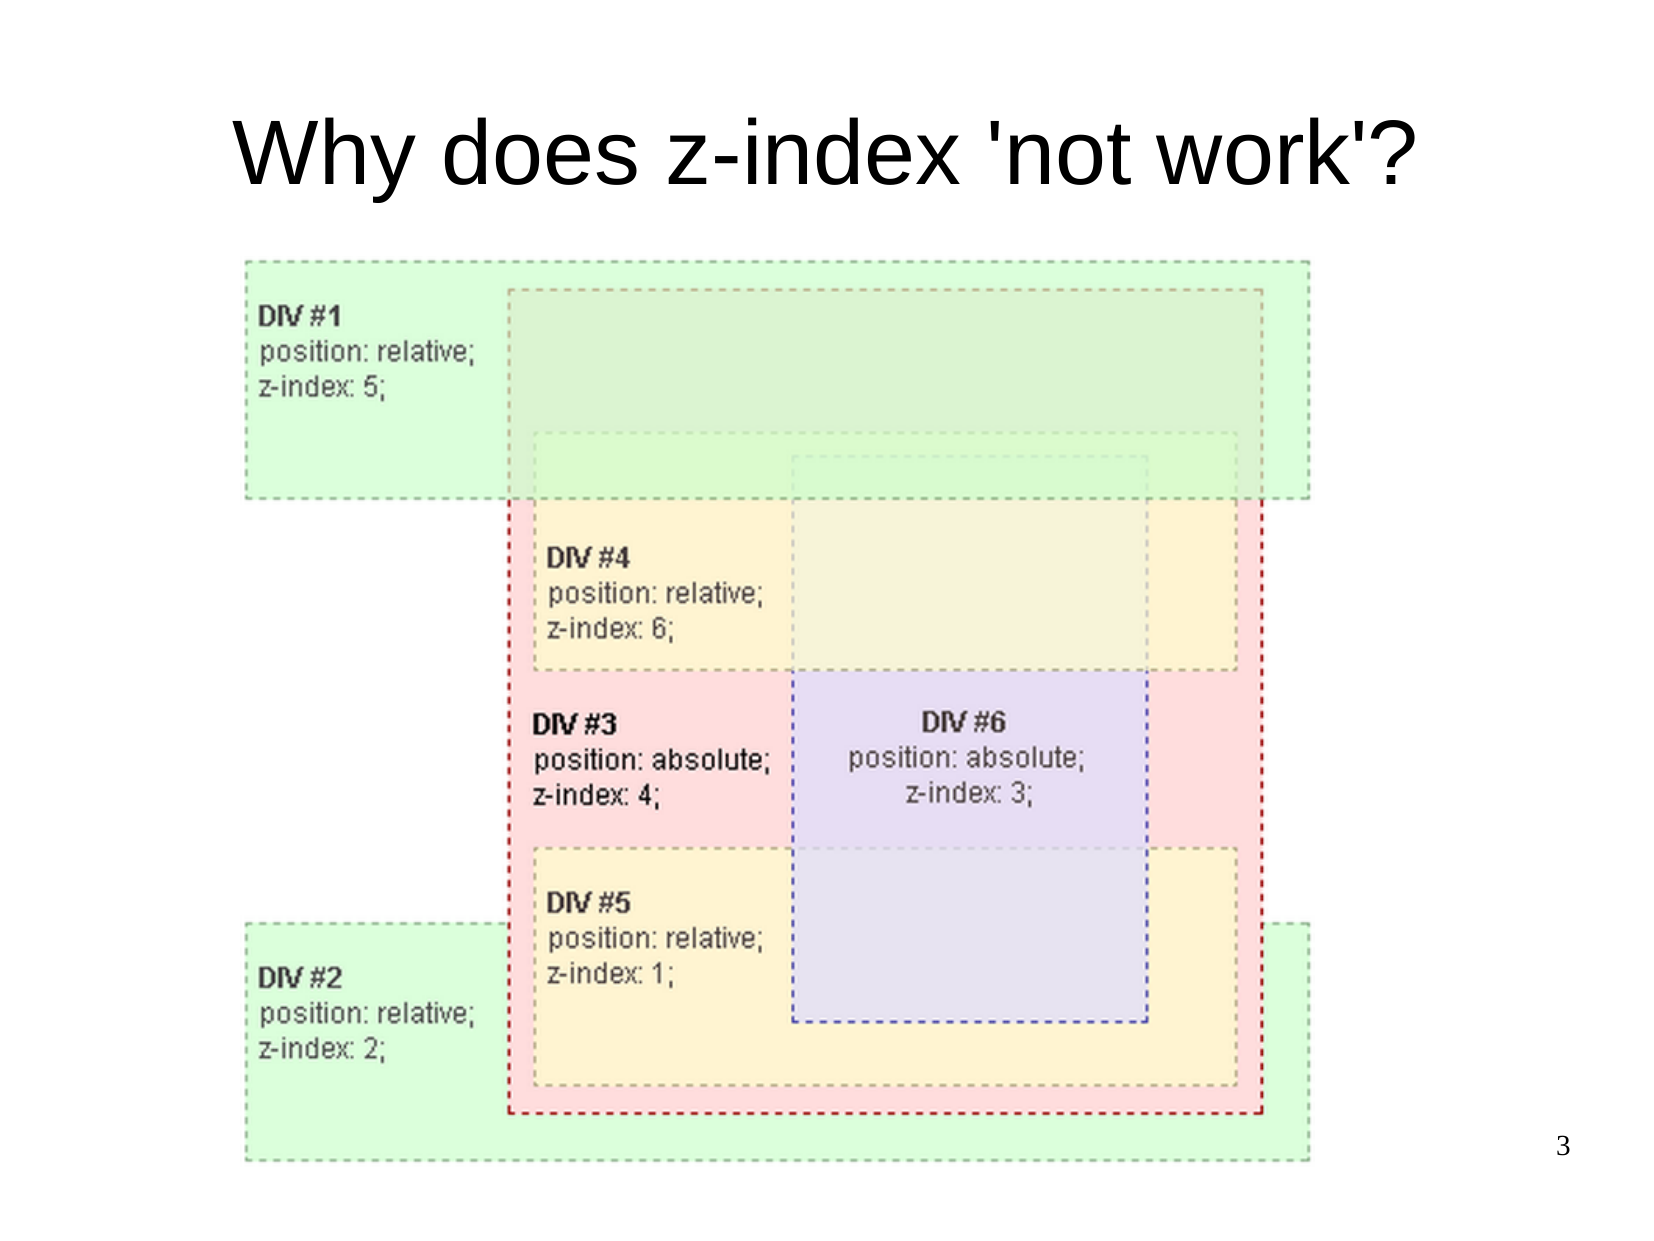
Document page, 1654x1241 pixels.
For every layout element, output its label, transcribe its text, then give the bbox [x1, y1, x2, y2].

title Why does z-index 'not work'? [82, 49, 1571, 257]
picture [240, 256, 1315, 1176]
